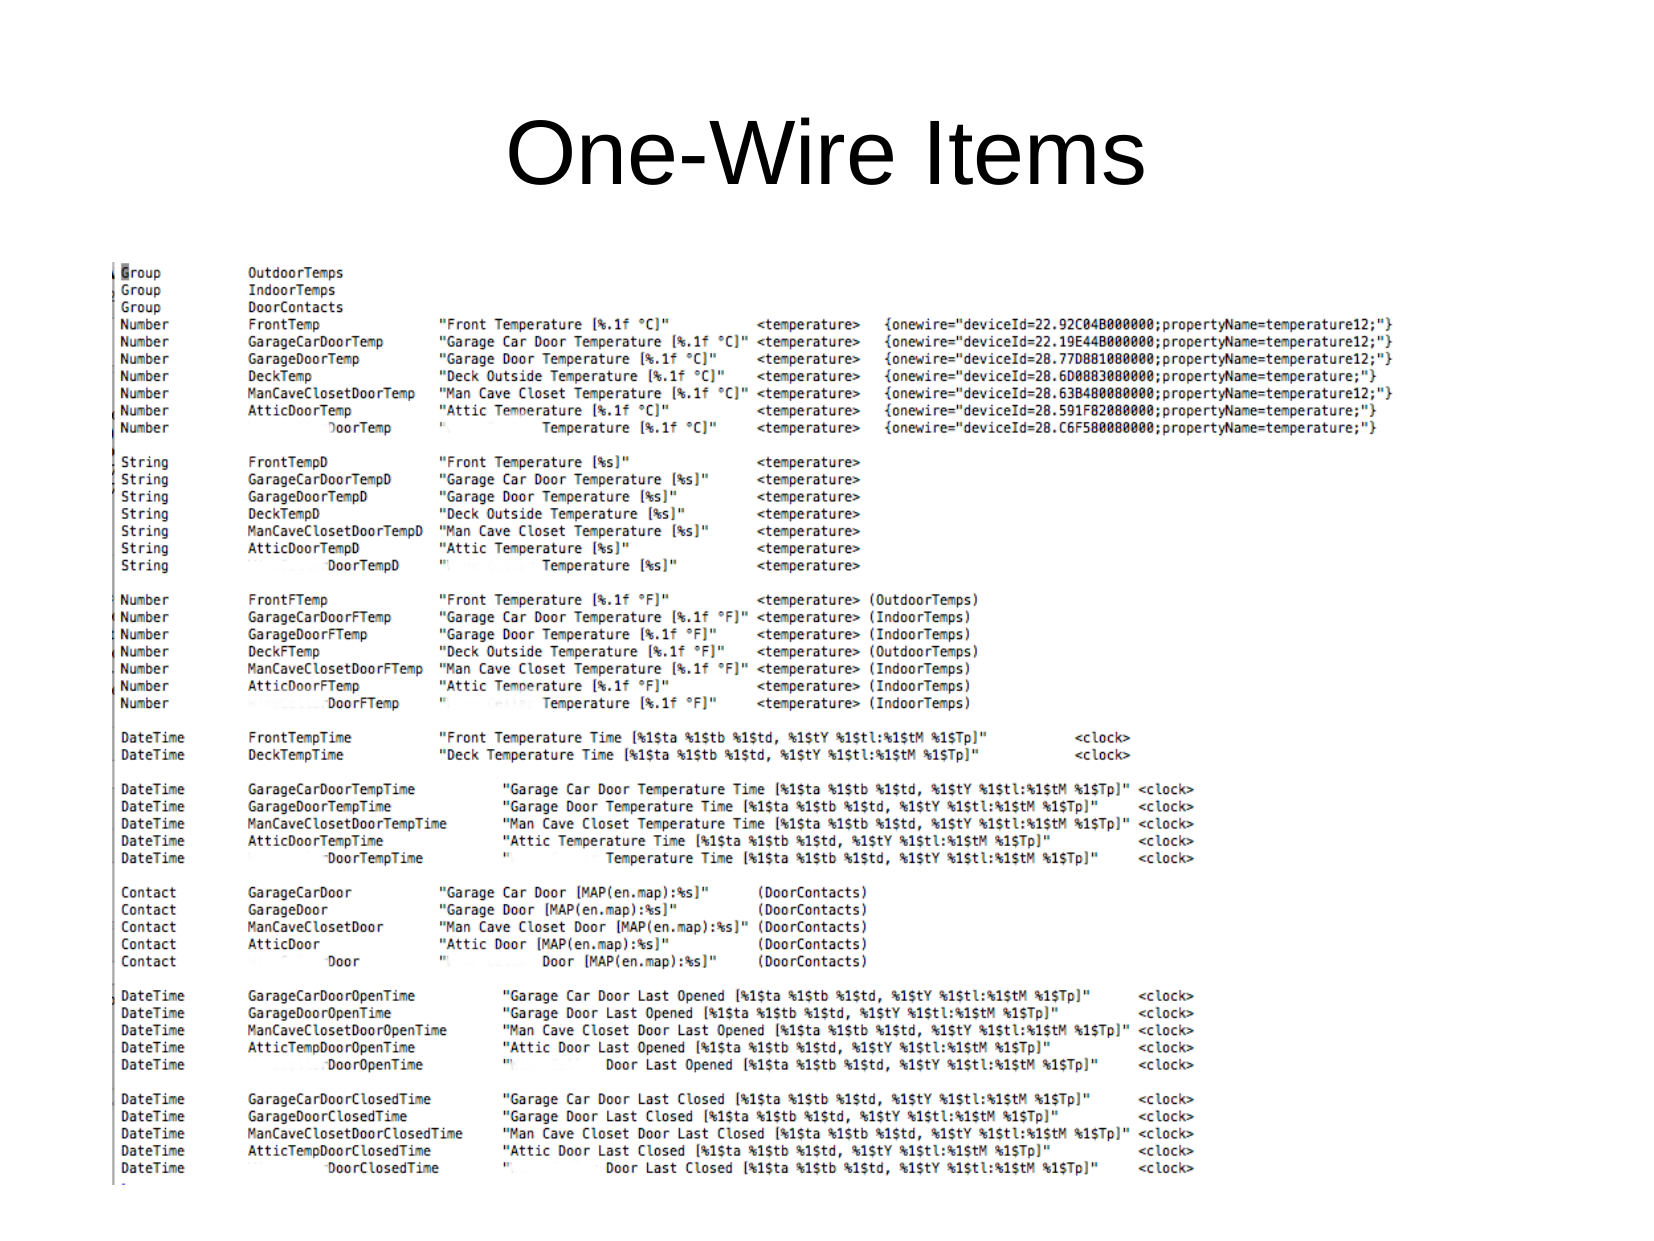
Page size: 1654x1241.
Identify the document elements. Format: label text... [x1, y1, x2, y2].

picture [112, 262, 1456, 1186]
title One-Wire Items [82, 49, 1571, 257]
